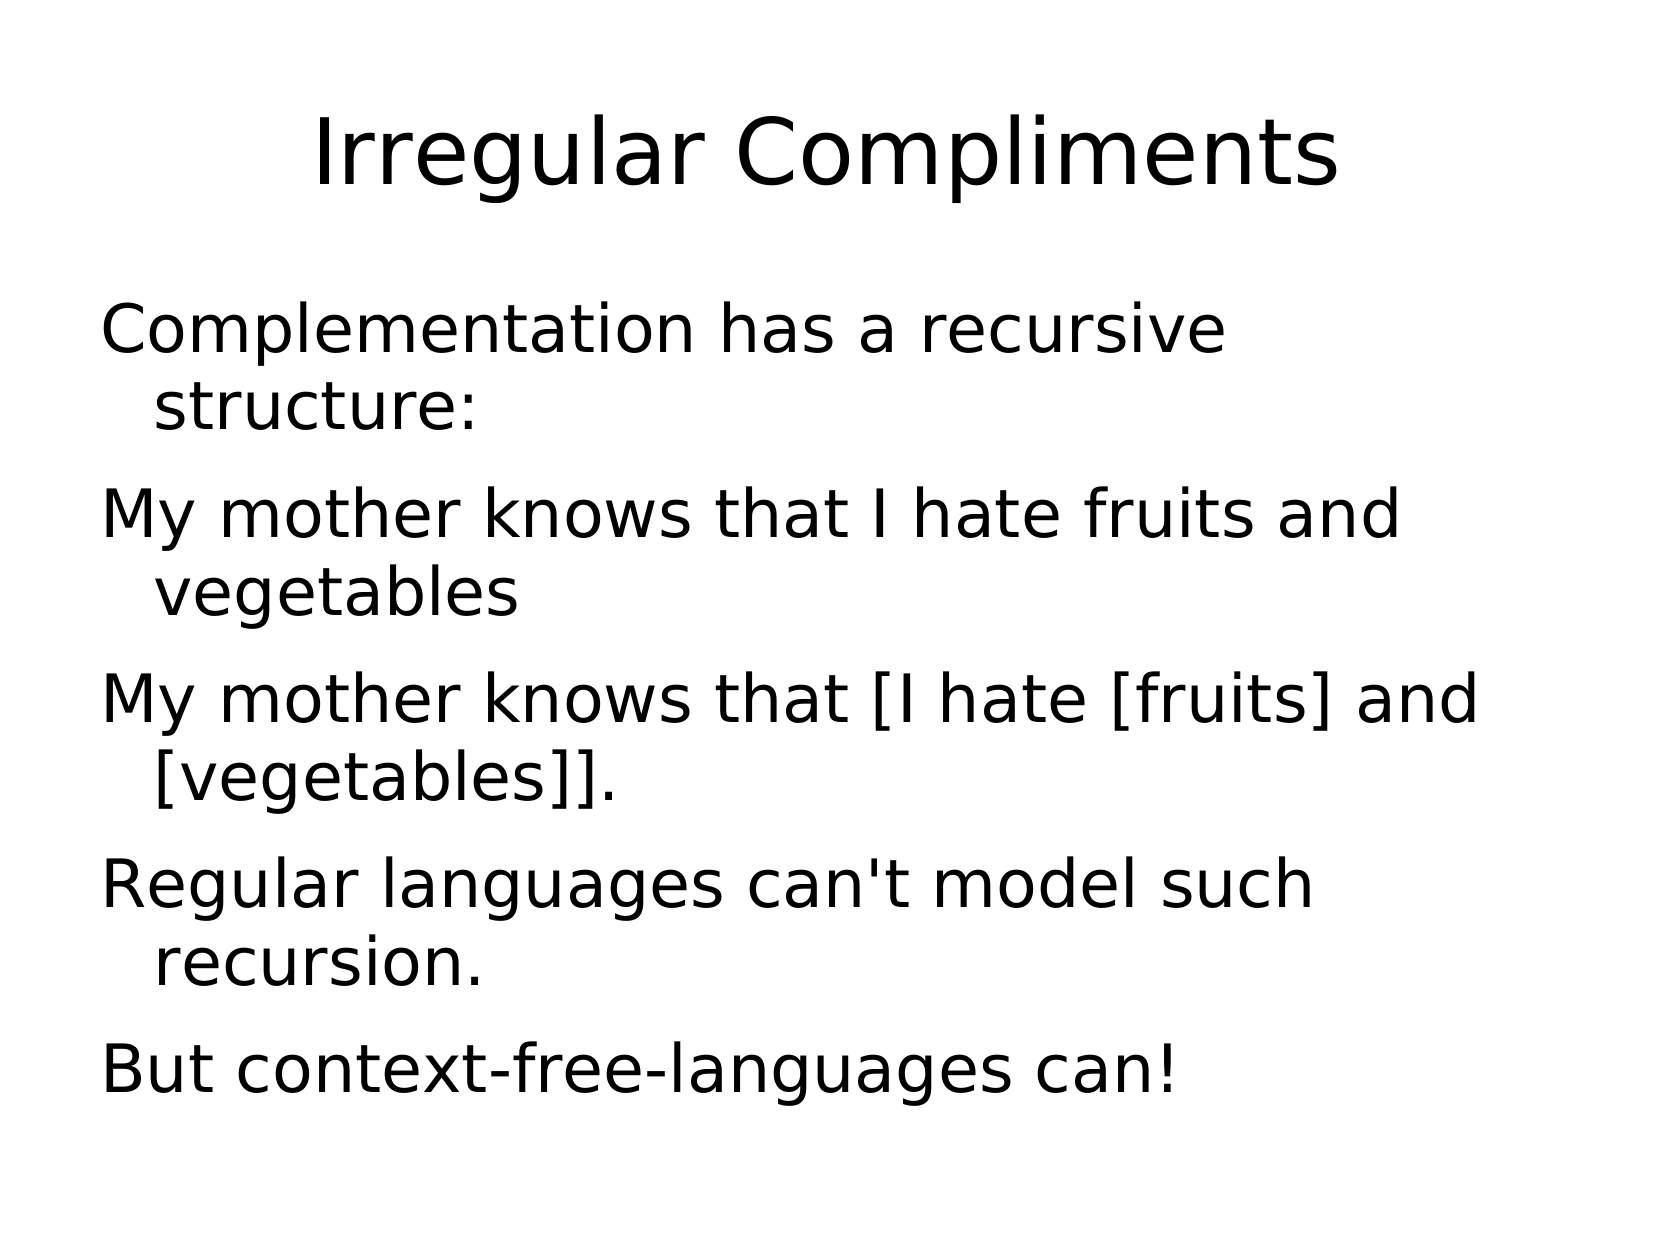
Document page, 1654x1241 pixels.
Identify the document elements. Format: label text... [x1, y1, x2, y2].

title Irregular Compliments [82, 49, 1571, 257]
list Complementation has a recursive structure: My mother knows that I hate fruits and vegetables My mother knows that [I hate [fruits] and [vegetables]]. Regular languages can't model such recursion. But context-free-languages can! [82, 290, 1571, 1109]
